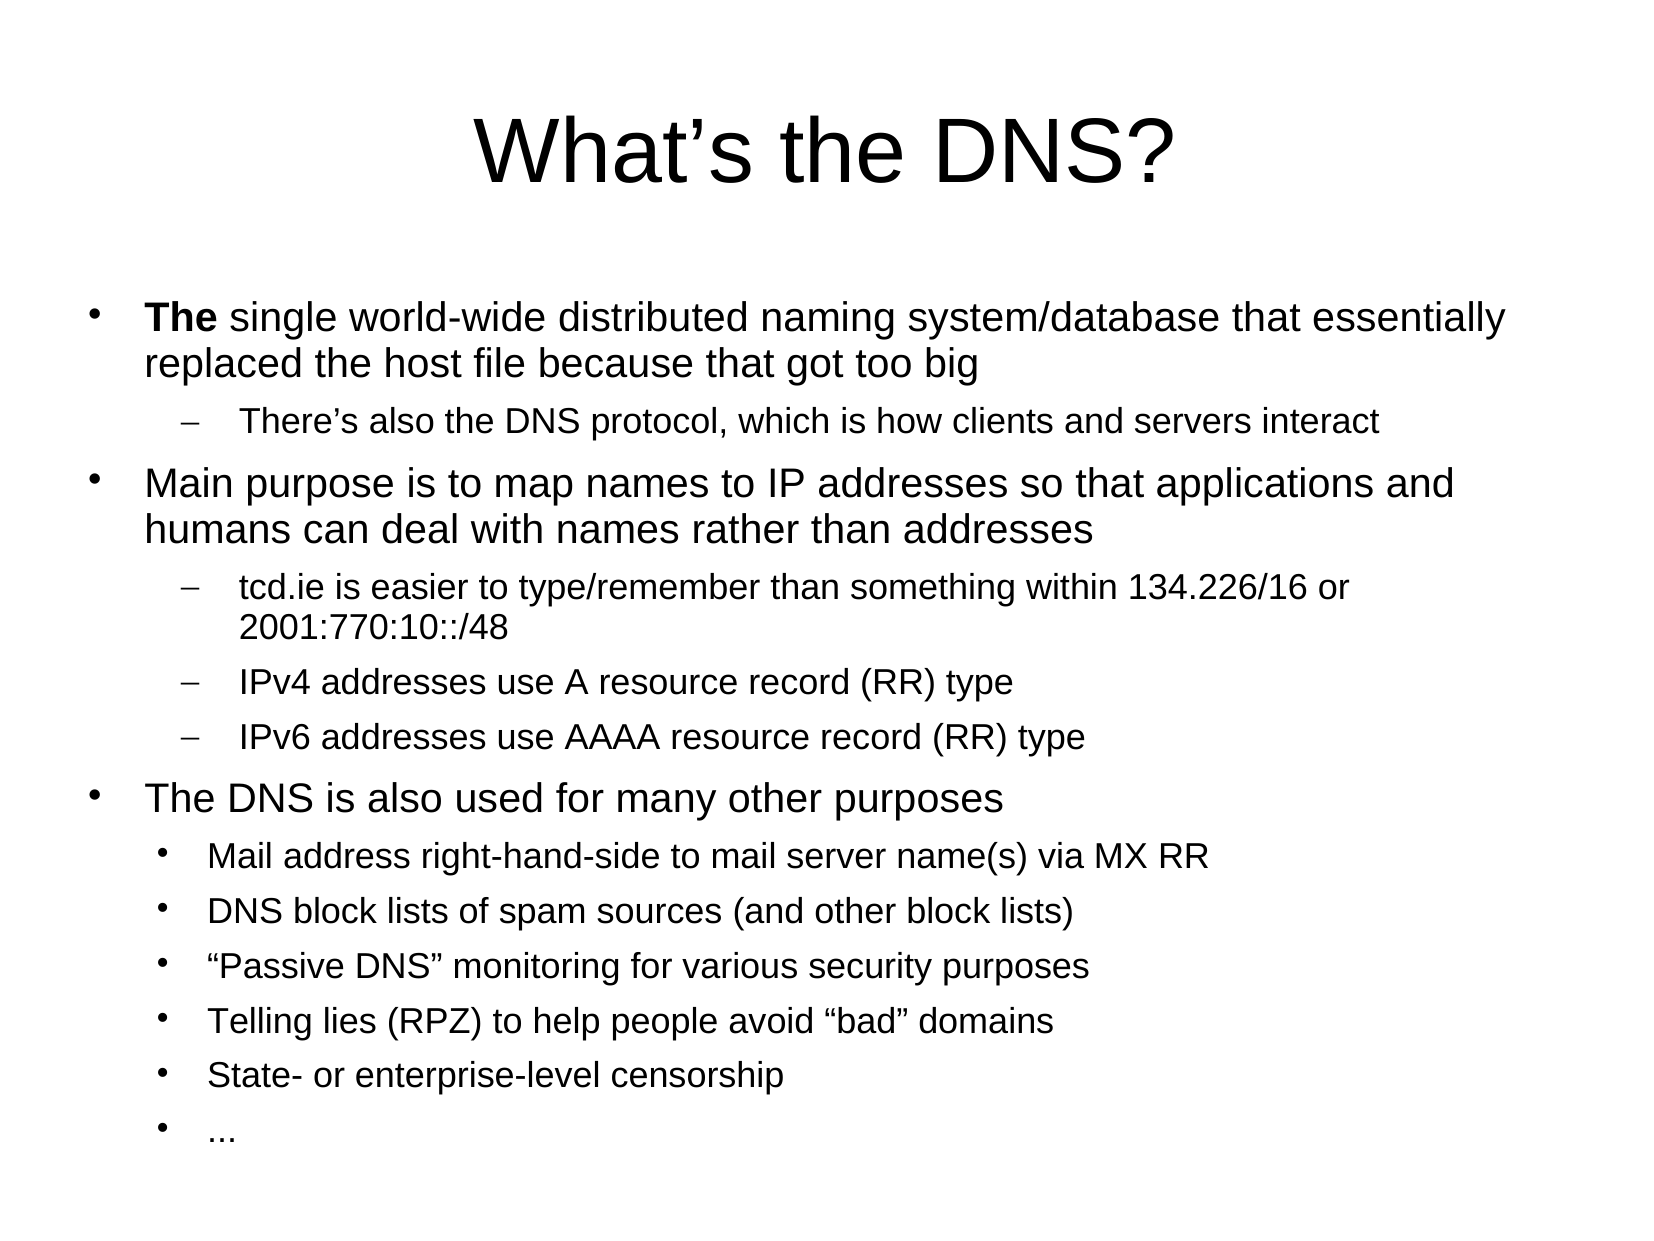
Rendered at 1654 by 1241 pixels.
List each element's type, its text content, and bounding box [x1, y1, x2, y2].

title What’s the DNS? [82, 49, 1570, 256]
list The single world-wide distributed naming system/database that essentially replaced the host file because that got too big There’s also the DNS protocol, which is how clients and servers interact Main purpose is to map names to IP addresses so that applications and humans can deal with names rather than addresses tcd.ie is easier to type/remember than something within 134.226/16 or 2001:770:10::/48 IPv4 addresses use A resource record (RR) type IPv6 addresses use AAAA resource record (RR) type The DNS is also used for many other purposes Mail address right-hand-side to mail server name(s) via MX RR DNS block lists of spam sources (and other block lists) “Passive DNS” monitoring for various security purposes Telling lies (RPZ) to help people avoid “bad” domains State- or enterprise-level censorship ... [88, 290, 1575, 1160]
